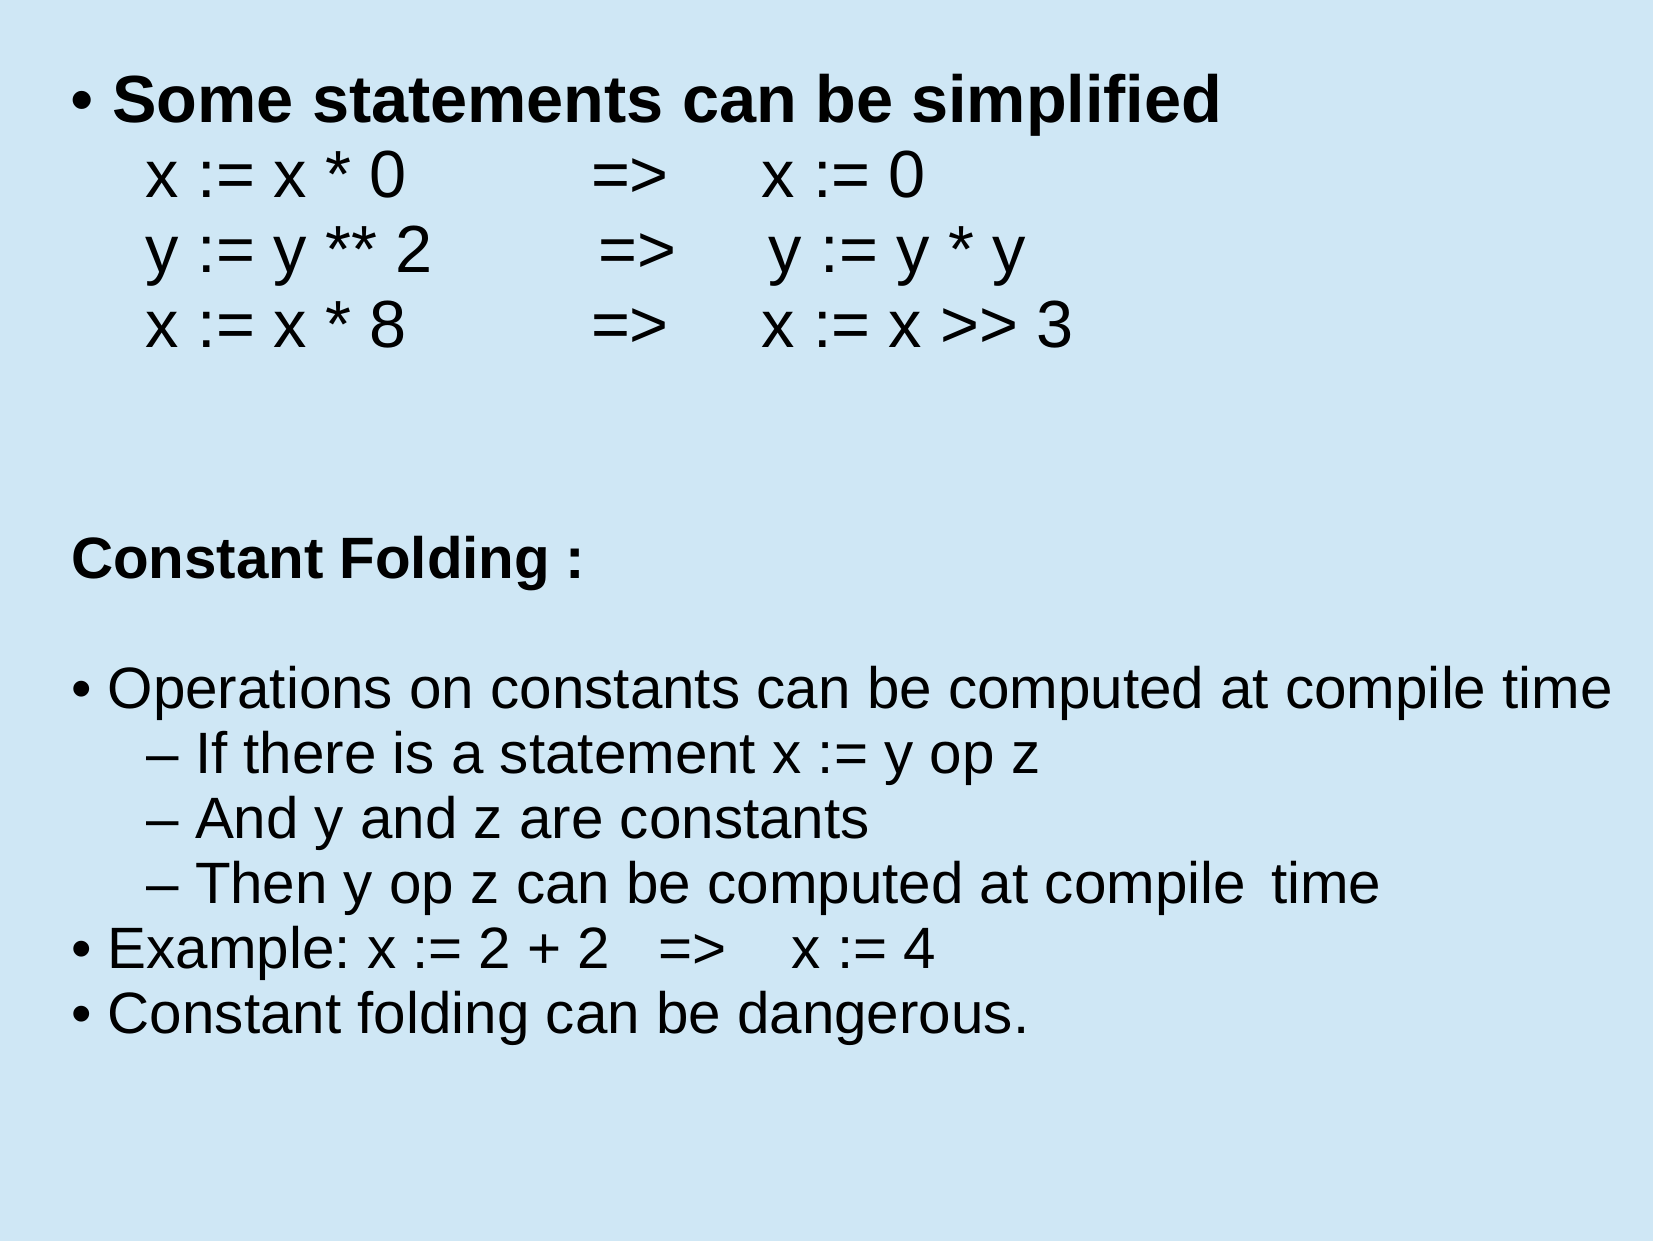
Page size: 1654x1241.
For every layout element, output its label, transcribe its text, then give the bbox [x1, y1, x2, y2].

text_box • Some statements can be simplified x := x * 0 => x := 0 y := y ** 2 => y := y * y x := x * 8 => x := x >> 3 [56, 55, 1245, 496]
text_box Constant Folding : • Operations on constants can be computed at compile time – If there is a statement x := y op z – And y and z are constants – Then y op z can be computed at compile time • Example: x := 2 + 2 => x := 4 • Constant folding can be dangerous. [56, 518, 1635, 1126]
